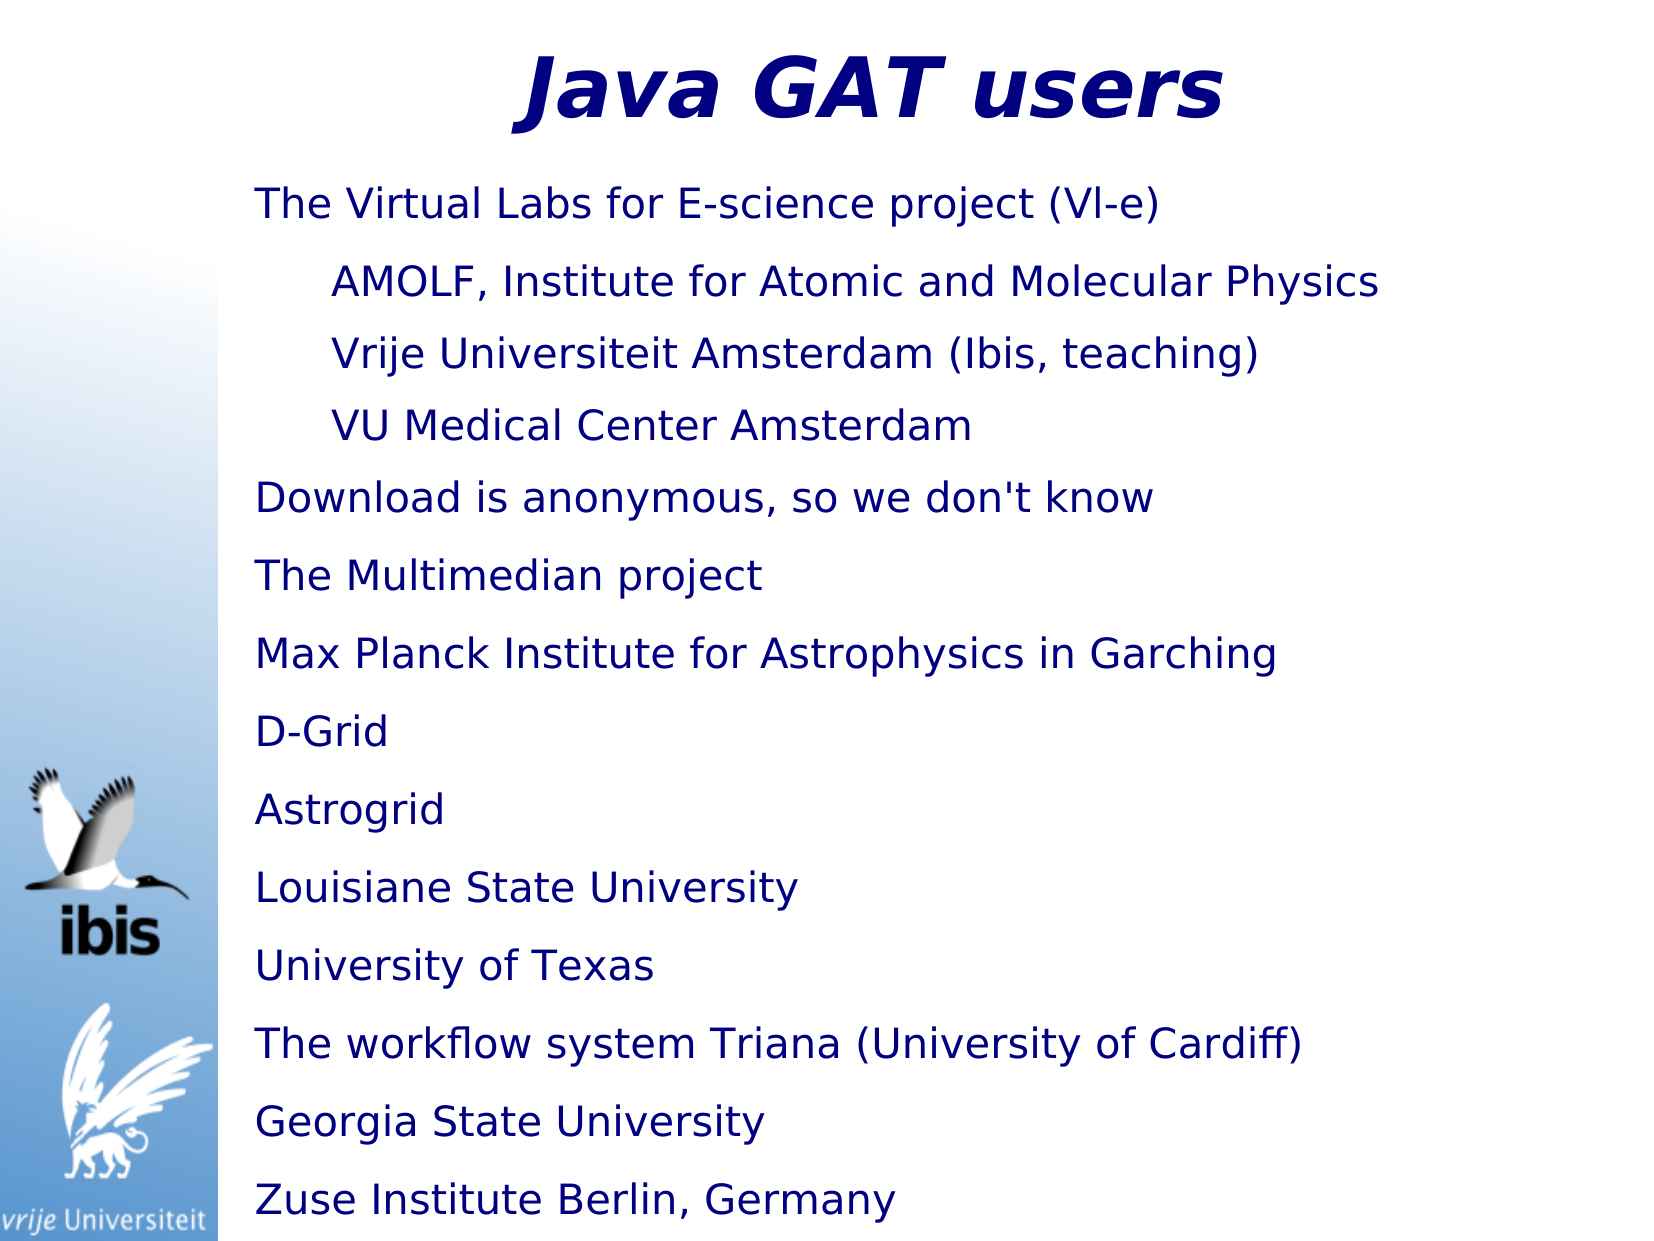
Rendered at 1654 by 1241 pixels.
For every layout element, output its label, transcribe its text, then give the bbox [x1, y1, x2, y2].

picture [0, 0, 218, 1241]
title Java GAT users [219, 0, 1534, 192]
list The Virtual Labs for E-science project (Vl-e) AMOLF, Institute for Atomic and Molecular Physics Vrije Universiteit Amsterdam (Ibis, teaching) VU Medical Center Amsterdam Download is anonymous, so we don't know The Multimedian project Max Planck Institute for Astrophysics in Garching D-Grid Astrogrid Louisiane State University University of Texas The workflow system Triana (University of Cardiff) Georgia State University Zuse Institute Berlin, Germany [236, 179, 1534, 1225]
